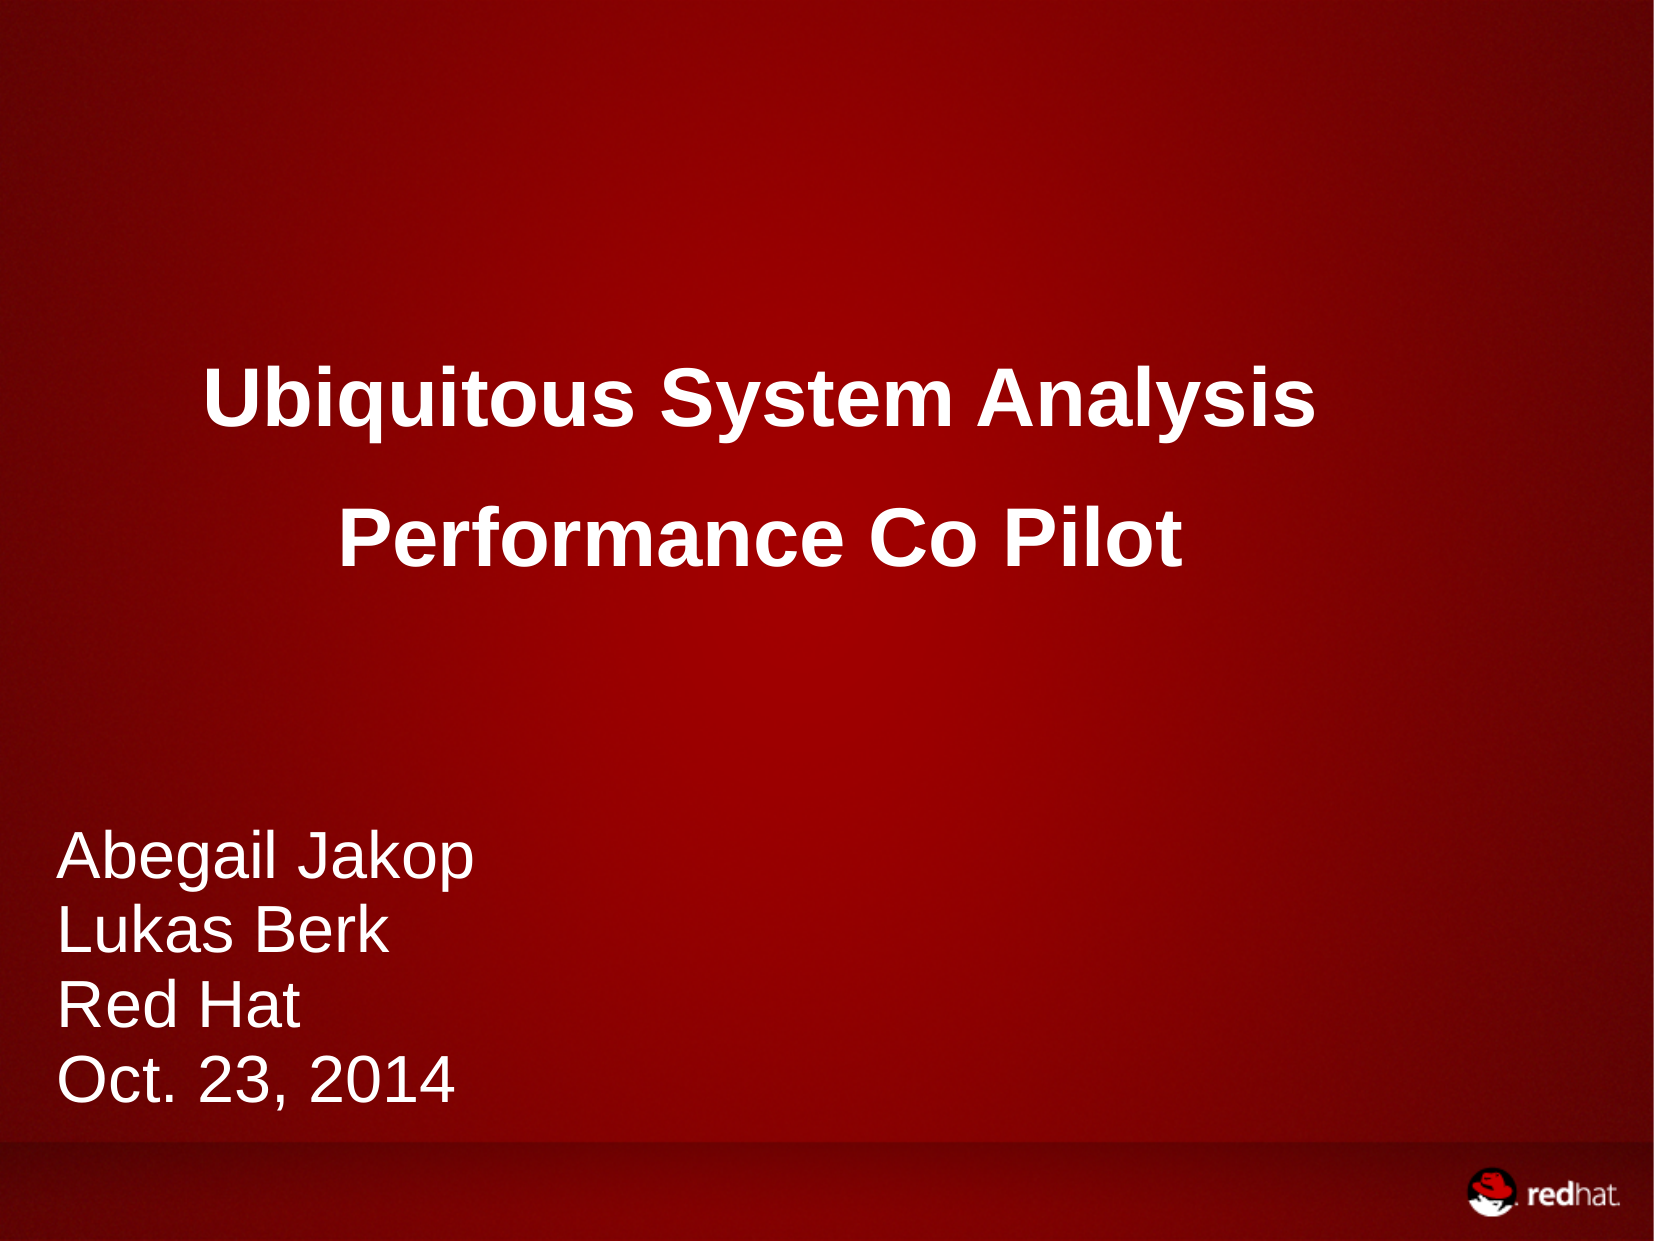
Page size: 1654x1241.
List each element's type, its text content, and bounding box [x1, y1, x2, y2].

picture [0, 0, 1654, 1241]
text_box Abegail Jakop Lukas Berk Red Hat Oct. 23, 2014 [42, 772, 546, 1087]
text_box Ubiquitous System Analysis Performance Co Pilot [187, 297, 1426, 657]
